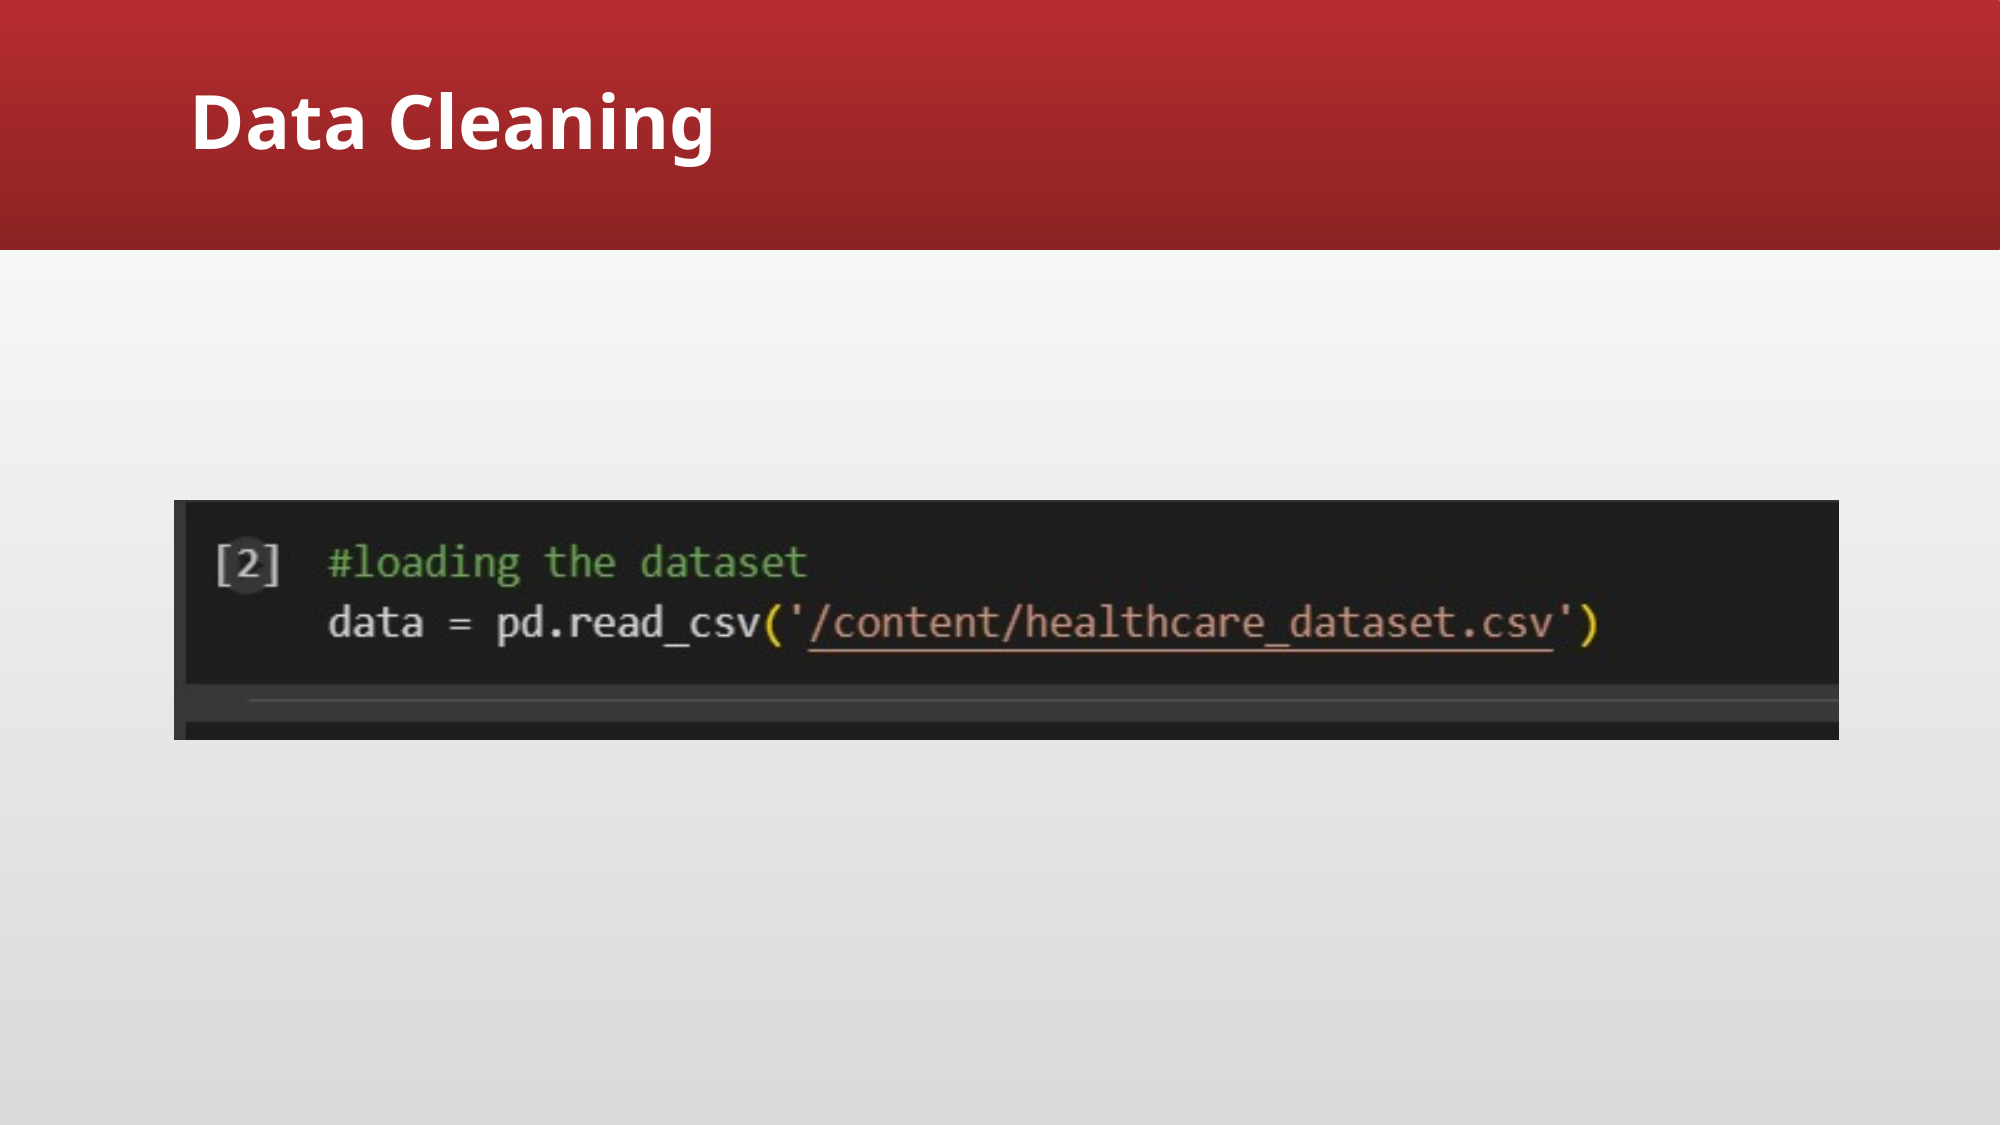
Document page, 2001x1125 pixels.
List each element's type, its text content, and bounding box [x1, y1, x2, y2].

picture [174, 500, 1839, 740]
title Data Cleaning [174, 16, 1825, 234]
